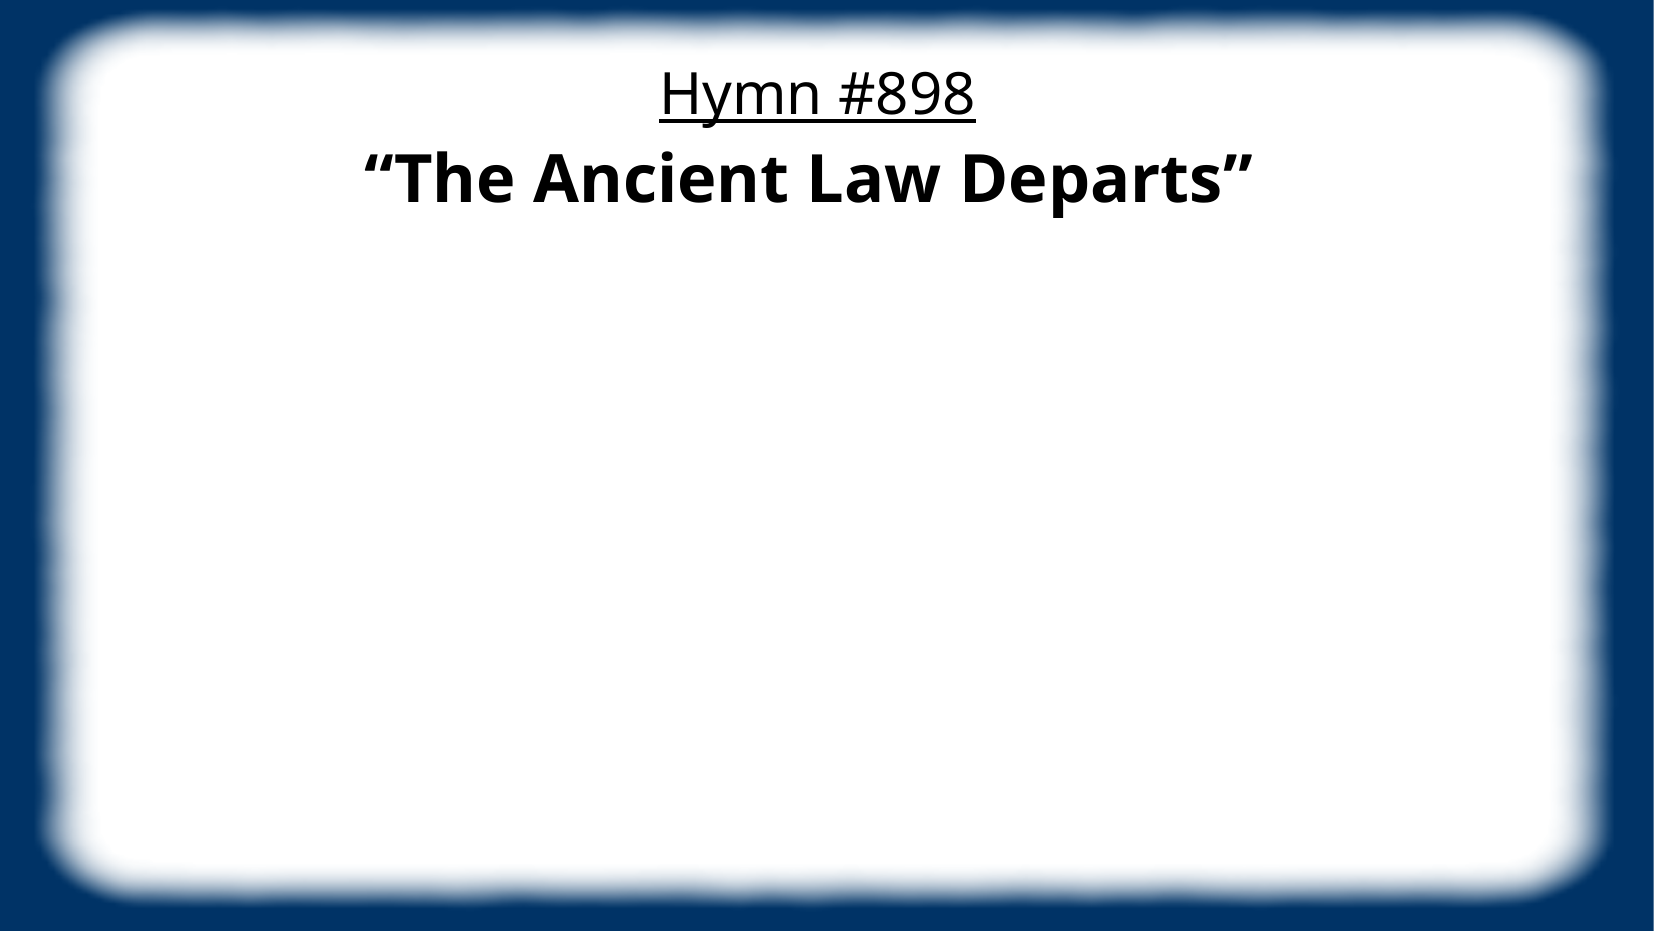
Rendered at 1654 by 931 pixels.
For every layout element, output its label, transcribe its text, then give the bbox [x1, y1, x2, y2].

picture [0, 0, 1654, 931]
text_box Hymn #898 “The Ancient Law Departs” [90, 45, 1546, 226]
